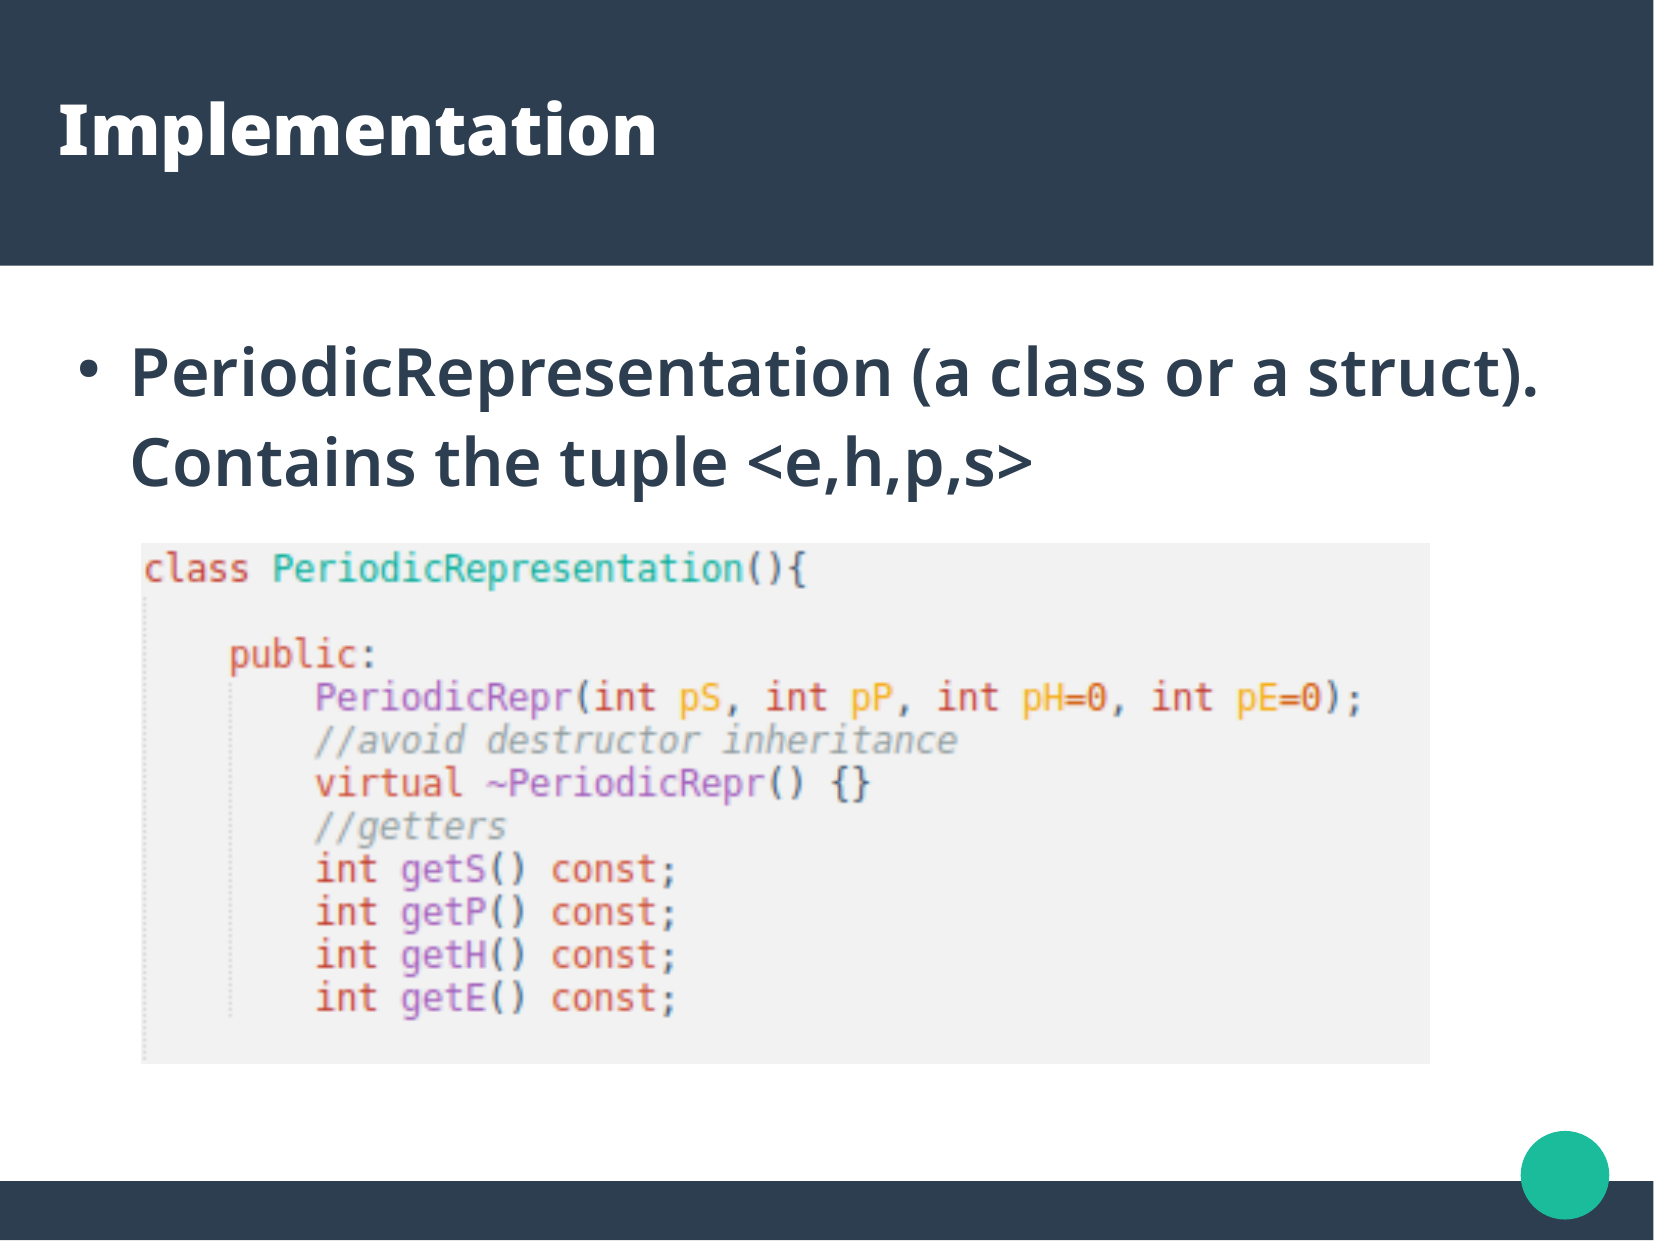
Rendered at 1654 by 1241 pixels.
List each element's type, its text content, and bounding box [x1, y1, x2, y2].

list PeriodicRepresentation (a class or a struct). Contains the tuple <e,h,p,s> [59, 324, 1595, 1152]
picture [141, 543, 1430, 1064]
title Implementation [59, 49, 1595, 207]
